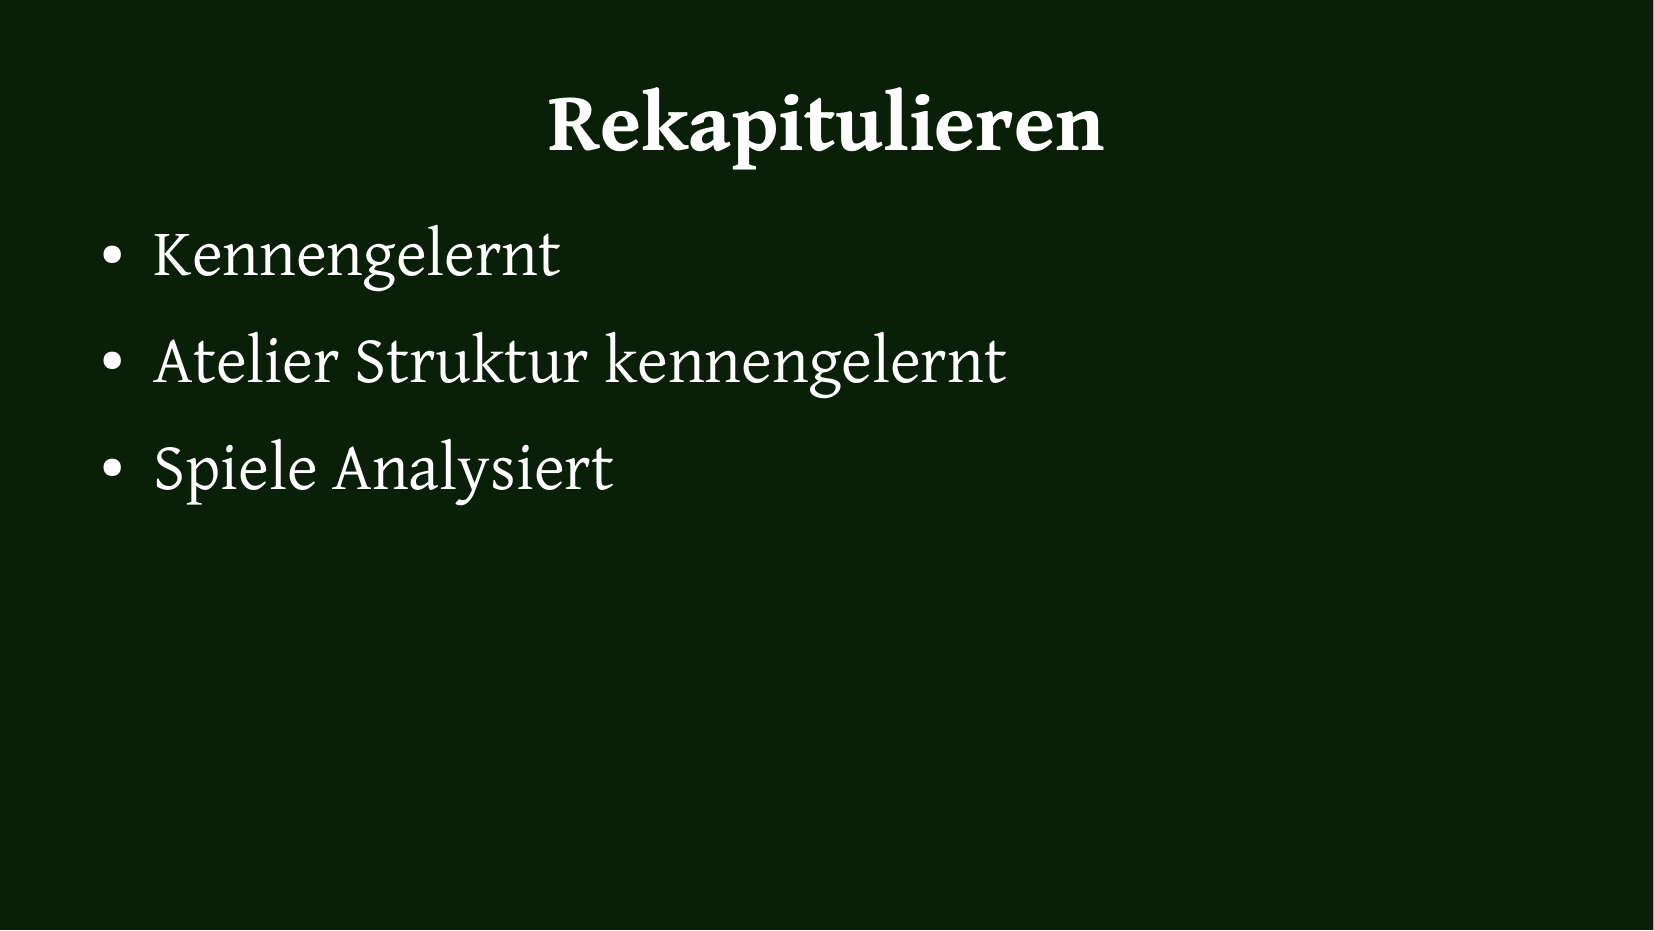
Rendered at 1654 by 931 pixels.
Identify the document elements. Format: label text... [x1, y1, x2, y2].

title Rekapitulieren [82, 59, 1571, 193]
list Kennengelernt Atelier Struktur kennengelernt Spiele Analysiert [82, 217, 1571, 827]
